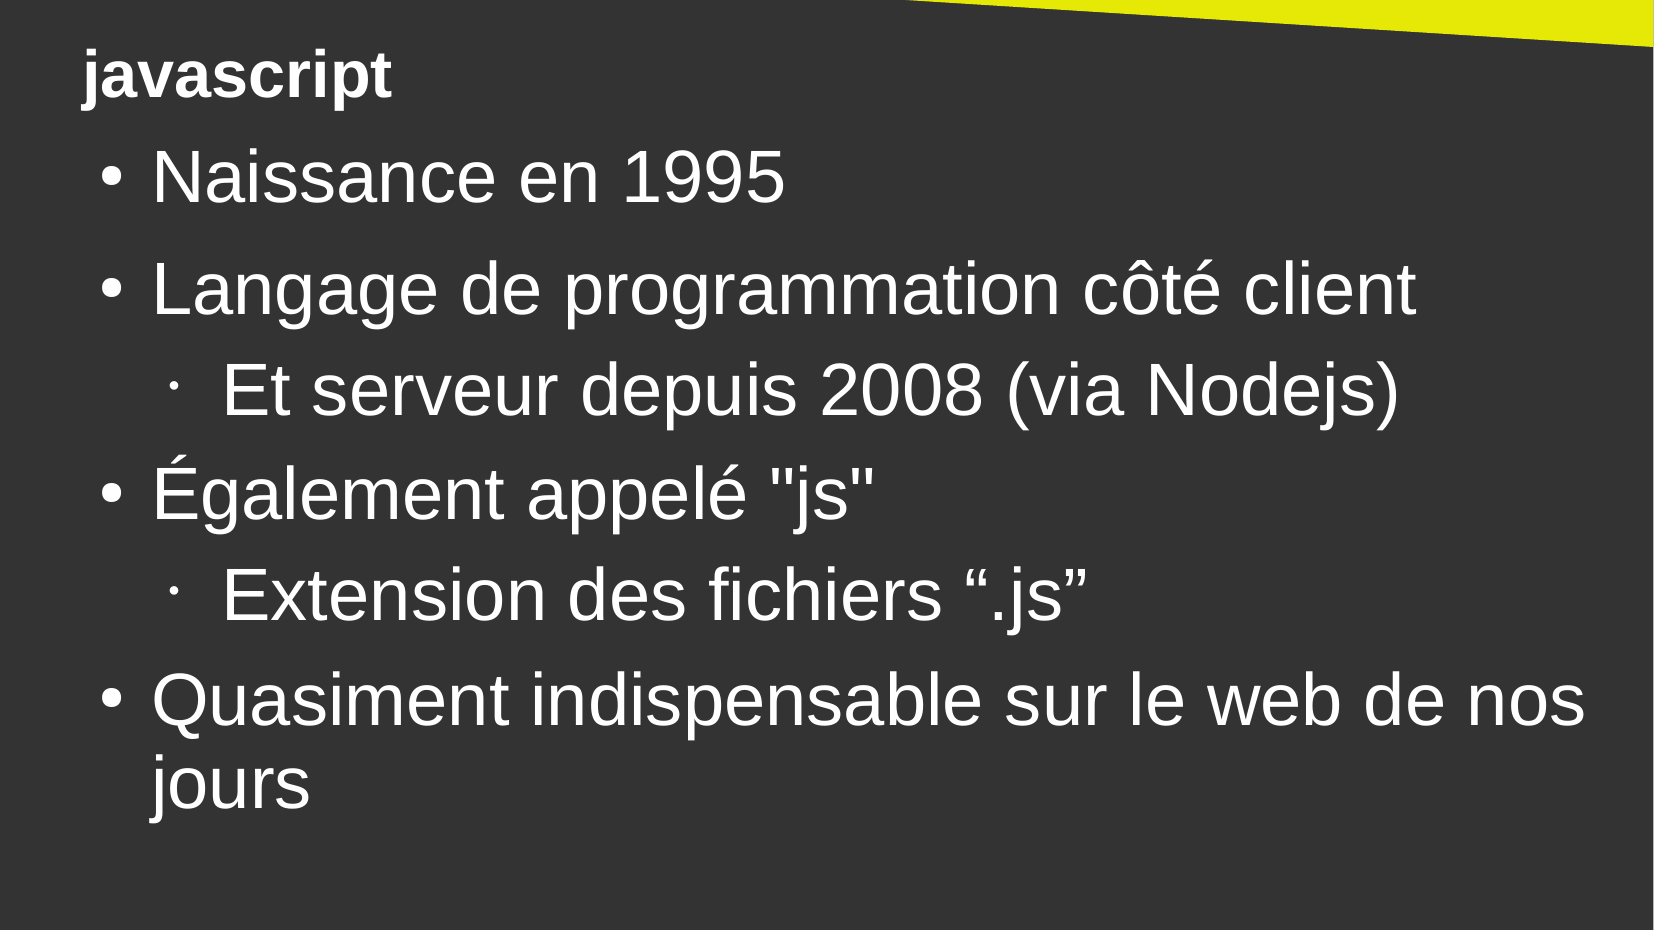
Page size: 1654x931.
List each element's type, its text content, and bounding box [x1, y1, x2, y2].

text_box [905, 0, 1654, 48]
title javascript [82, 37, 1571, 114]
list Naissance en 1995 Langage de programmation côté client Et serveur depuis 2008 (via Nodejs) Également appelé "js" Extension des fichiers “.js” Quasiment indispensable sur le web de nos jours [80, 135, 1620, 827]
